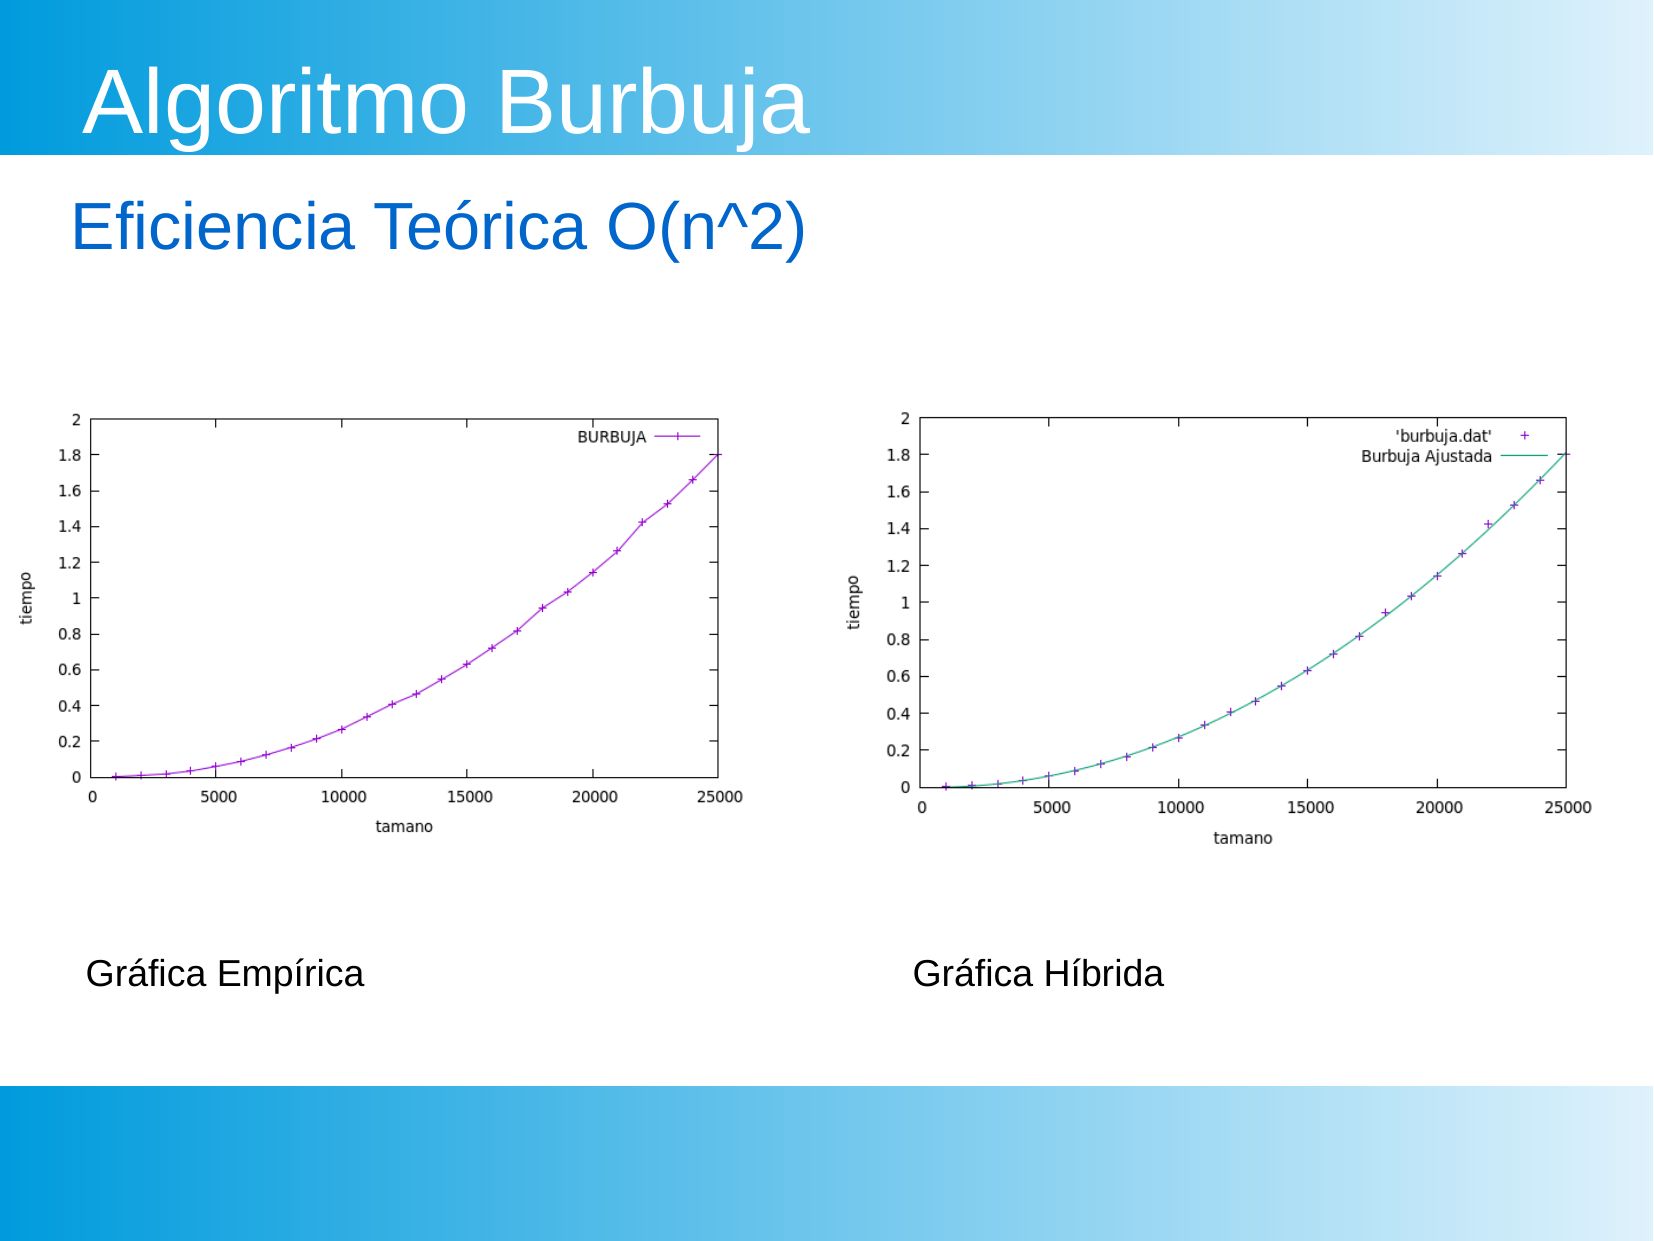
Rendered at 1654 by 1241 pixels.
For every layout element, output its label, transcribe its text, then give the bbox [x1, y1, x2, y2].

text_box Gráfica Empírica [70, 944, 756, 1002]
title Algoritmo Burbuja [82, 49, 1571, 155]
picture [838, 397, 1594, 851]
list Eficiencia Teórica O(n^2) [0, 188, 874, 289]
text_box Gráfica Híbrida [897, 944, 1536, 1002]
picture [11, 399, 745, 839]
